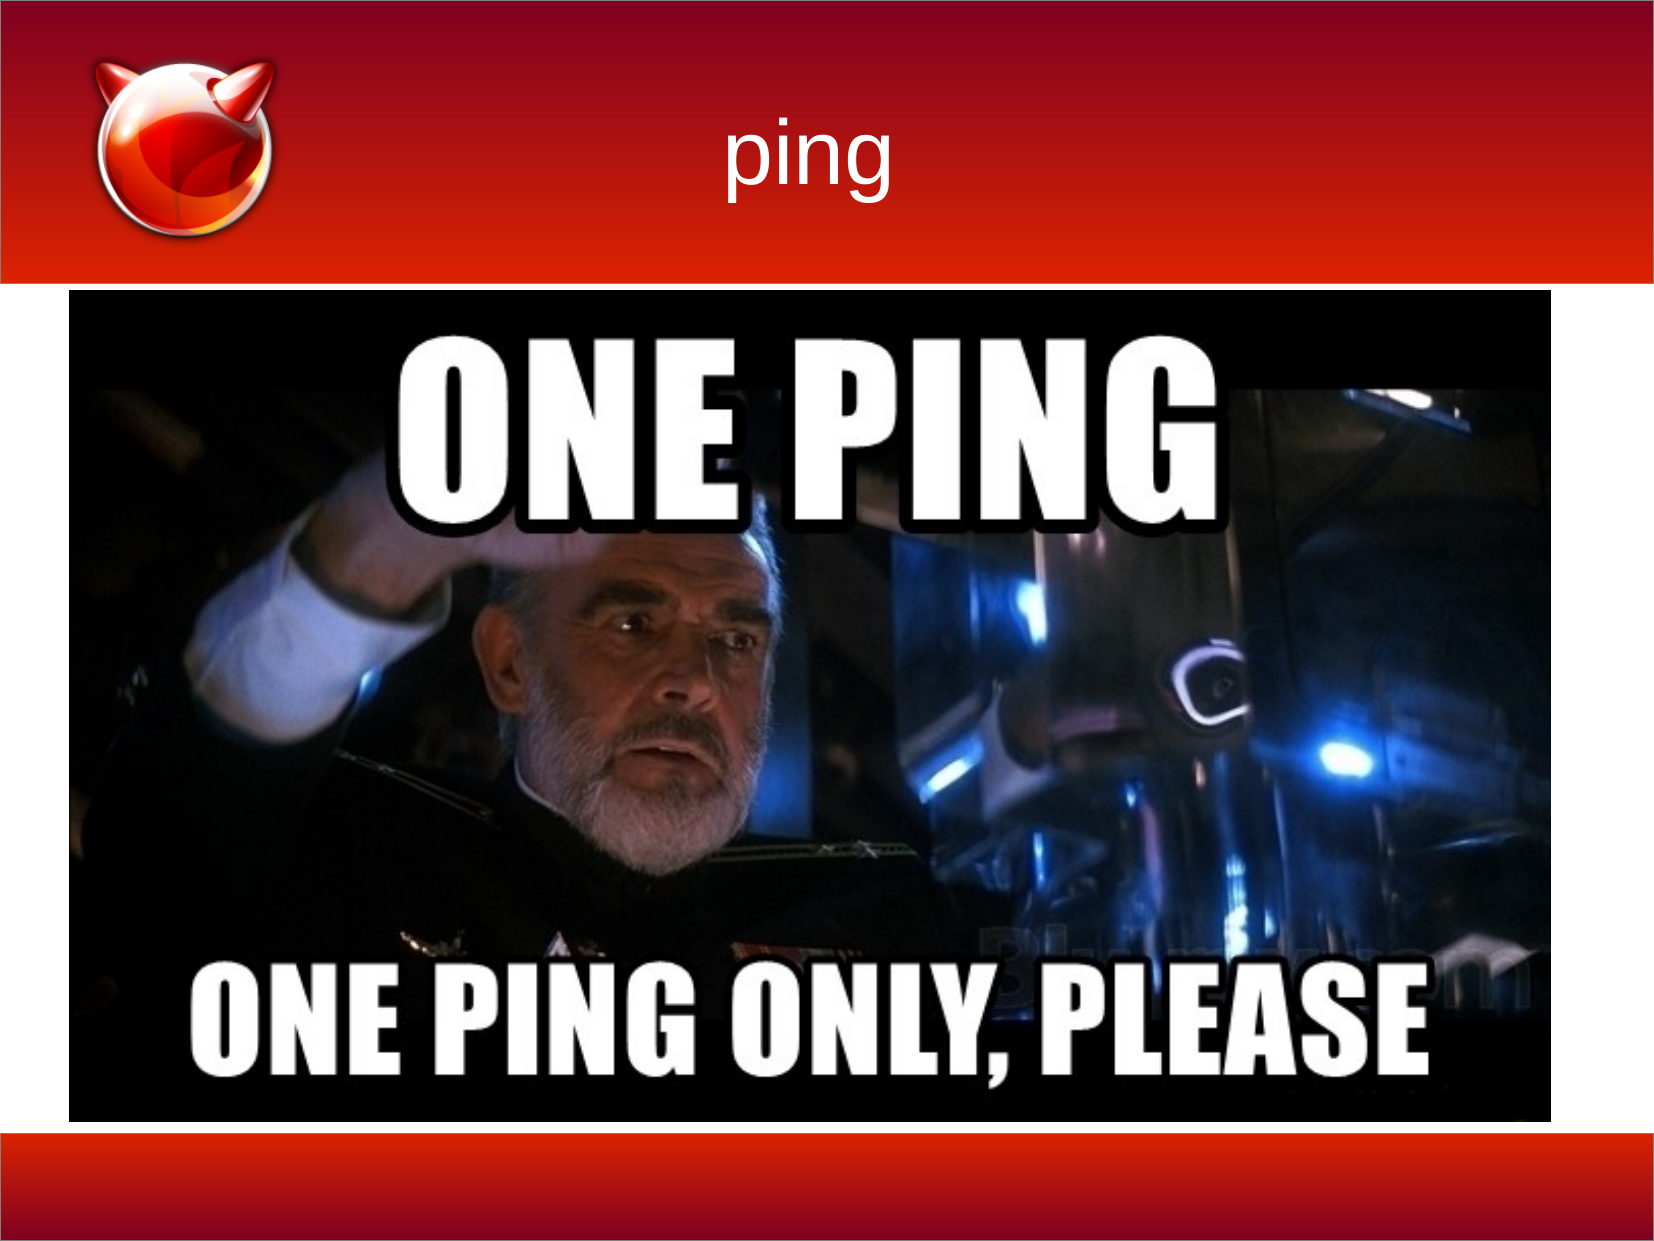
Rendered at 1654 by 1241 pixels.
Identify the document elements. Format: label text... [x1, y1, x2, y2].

title ping [82, 49, 1536, 257]
picture [69, 290, 1551, 1123]
